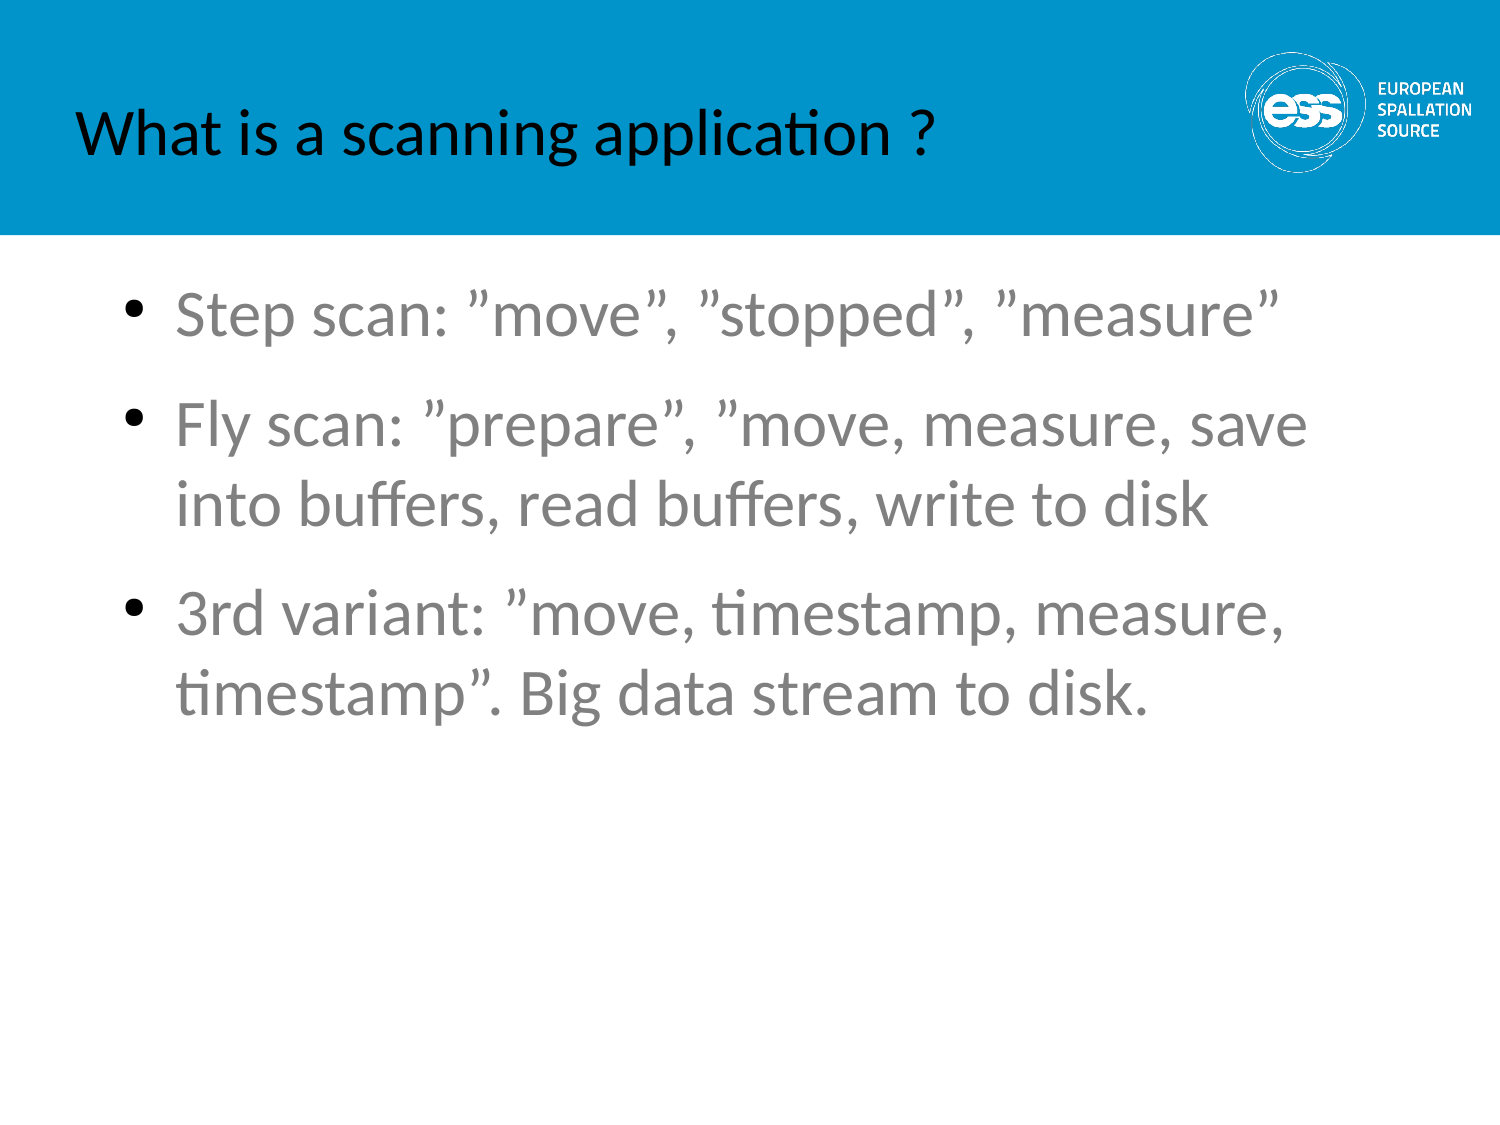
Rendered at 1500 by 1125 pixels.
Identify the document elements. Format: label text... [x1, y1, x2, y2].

title What is a scanning application ? [75, 45, 1247, 233]
picture [1436, 104, 1444, 115]
picture [1418, 104, 1423, 115]
picture [1422, 125, 1428, 134]
picture [1398, 109, 1406, 115]
picture [1432, 125, 1438, 136]
picture [1264, 94, 1342, 127]
picture [1409, 104, 1415, 115]
picture [1443, 86, 1450, 93]
picture [1423, 83, 1430, 94]
picture [1454, 83, 1458, 94]
list Step scan: ”move”, ”stopped”, ”measure” Fly scan: ”prepare”, ”move, measure, save into buffers, read buffers, write to disk 3rd variant: ”move, timestamp, measure, timestamp”. Big data stream to disk. [90, 262, 1441, 1005]
picture [1400, 83, 1407, 94]
picture [1379, 83, 1385, 94]
picture [1389, 104, 1393, 115]
